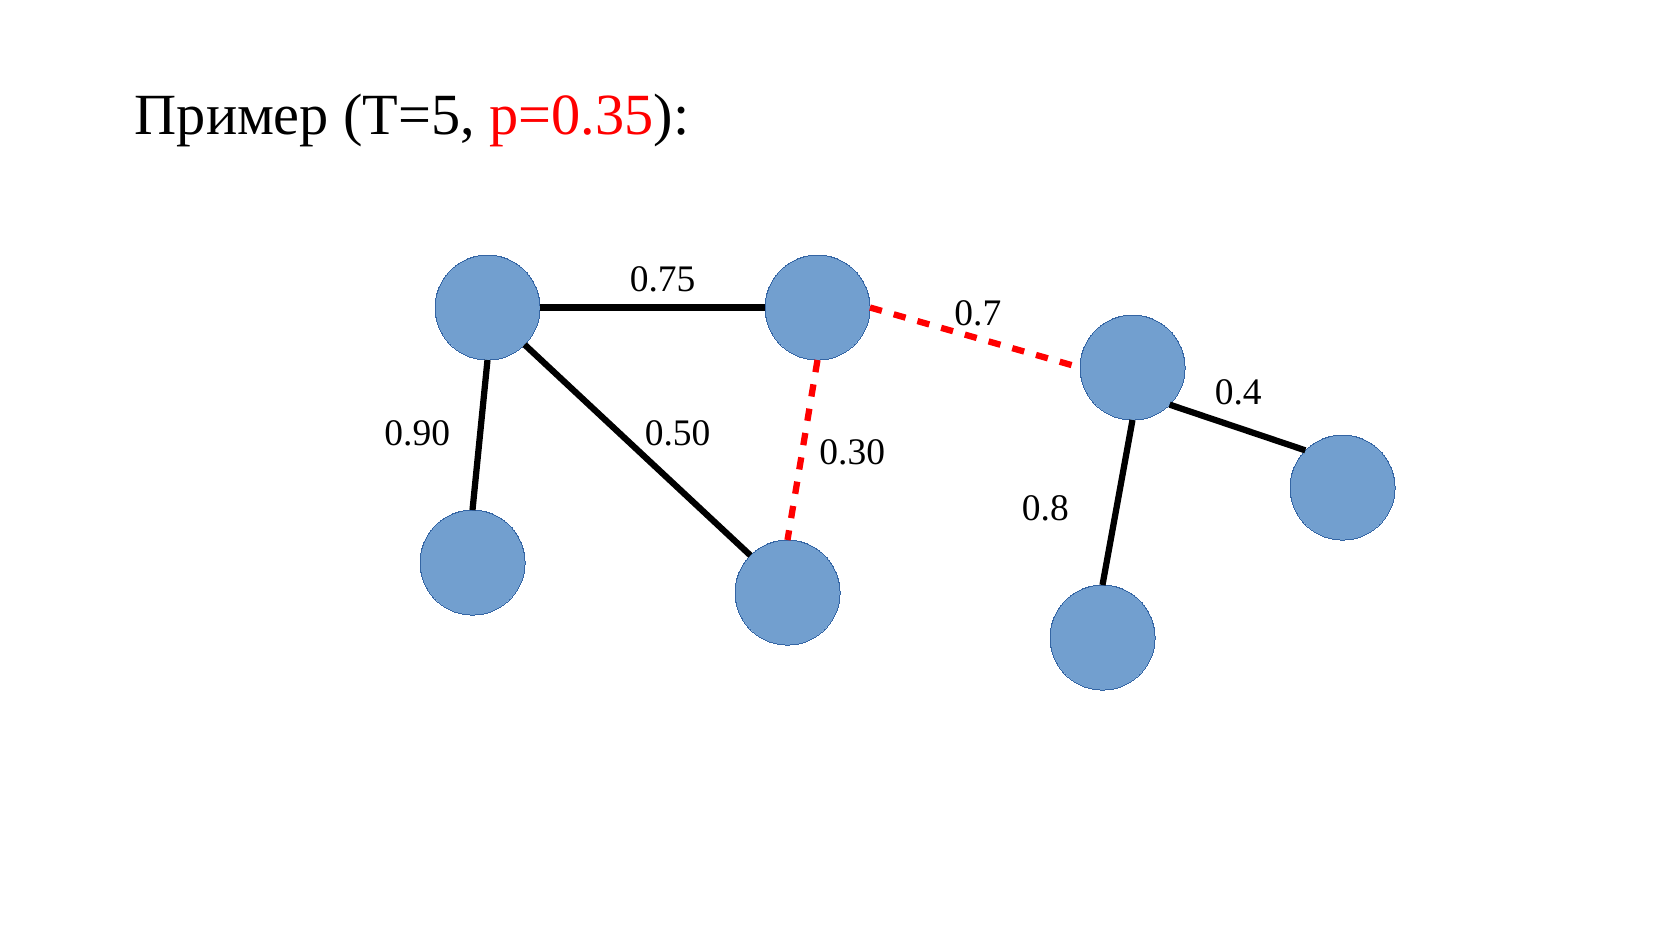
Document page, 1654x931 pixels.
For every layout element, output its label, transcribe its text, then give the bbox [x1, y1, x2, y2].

text_box [765, 255, 870, 360]
text_box [1290, 435, 1396, 541]
text_box [420, 510, 526, 616]
text_box [1080, 315, 1186, 420]
text_box 0.4 [1200, 363, 1277, 421]
text_box [735, 540, 841, 646]
text_box 0.75 [615, 250, 711, 308]
text_box 0.90 [369, 405, 466, 462]
text_box 0.30 [804, 423, 901, 481]
text_box Пример (T=5, p=0.35): [120, 75, 705, 155]
text_box 0.7 [939, 285, 1017, 342]
text_box 0.50 [630, 405, 726, 462]
text_box [1050, 585, 1156, 691]
text_box 0.8 [1007, 480, 1084, 537]
text_box [435, 255, 540, 360]
